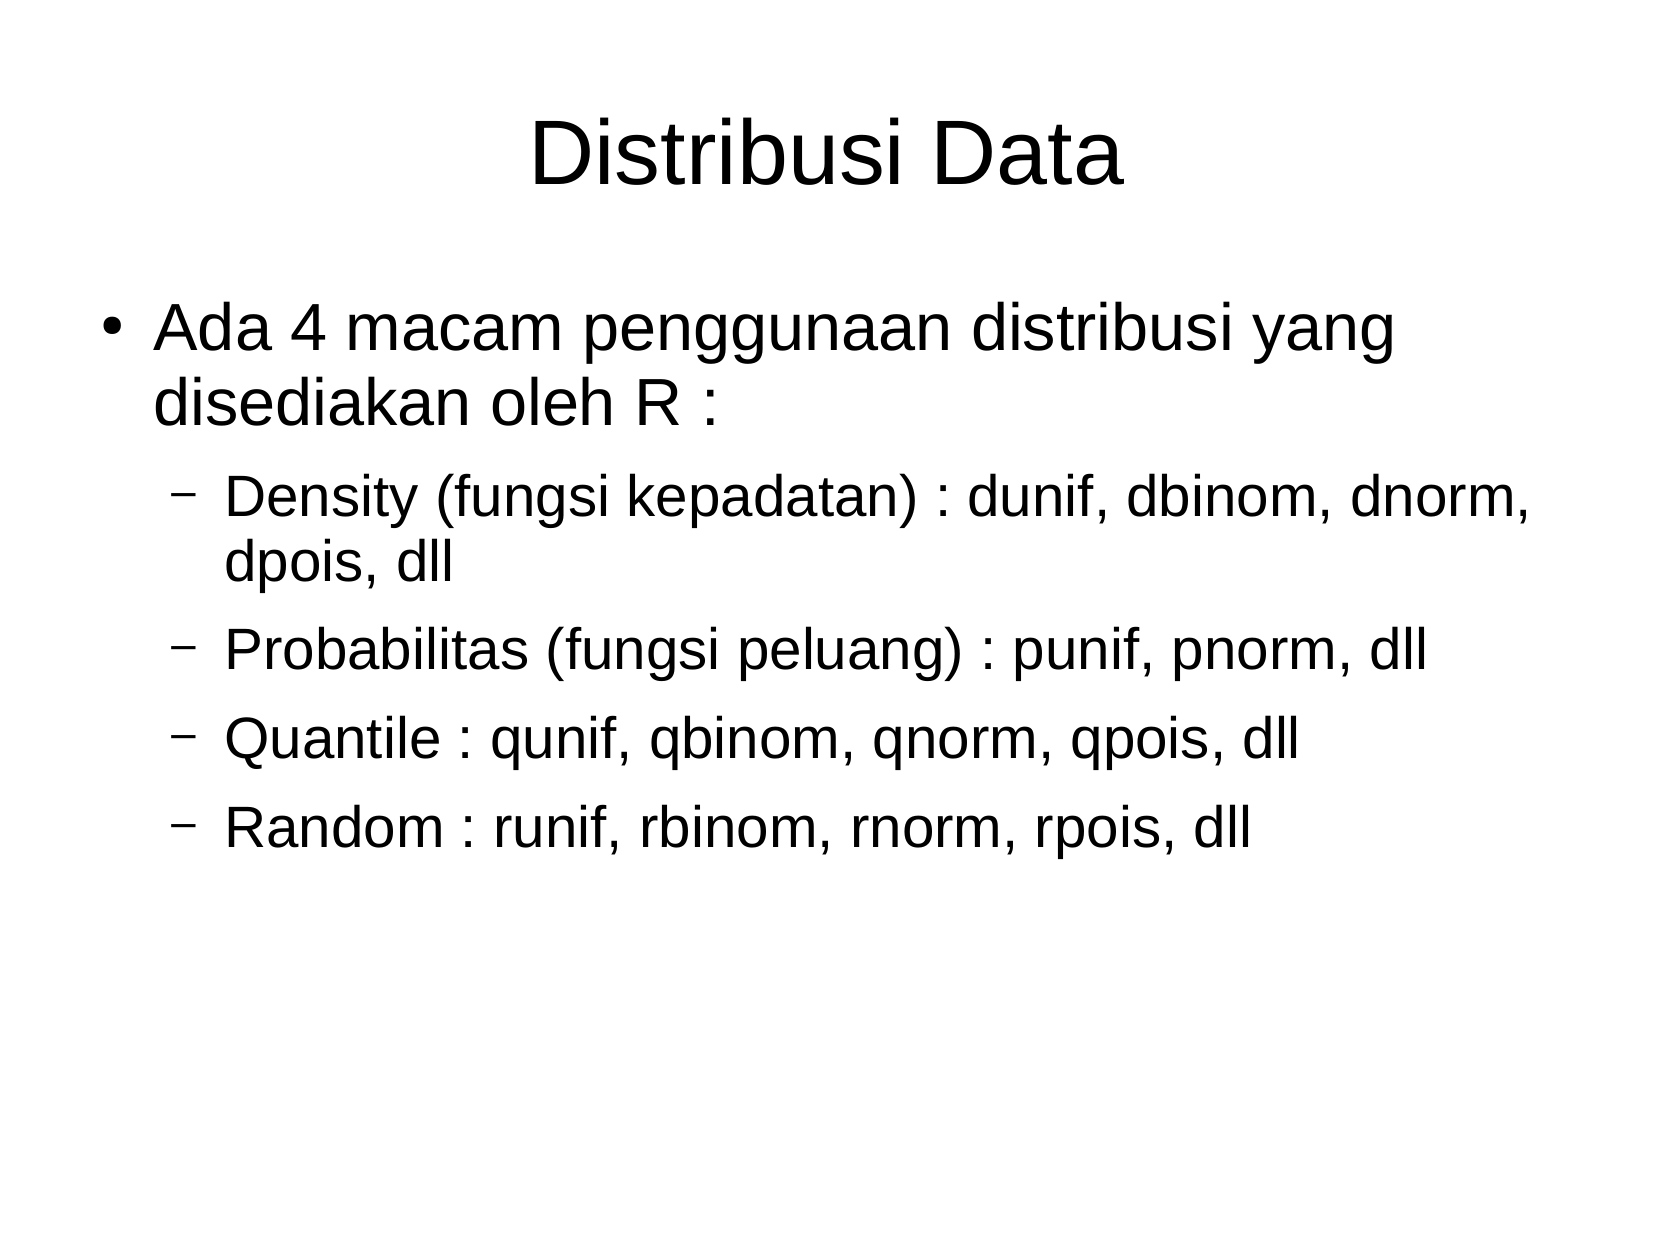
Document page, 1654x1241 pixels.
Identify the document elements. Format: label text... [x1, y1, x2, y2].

title Distribusi Data [82, 49, 1571, 257]
list Ada 4 macam penggunaan distribusi yang disediakan oleh R : Density (fungsi kepadatan) : dunif, dbinom, dnorm, dpois, dll Probabilitas (fungsi peluang) : punif, pnorm, dll Quantile : qunif, qbinom, qnorm, qpois, dll Random : runif, rbinom, rnorm, rpois, dll [82, 290, 1571, 1010]
